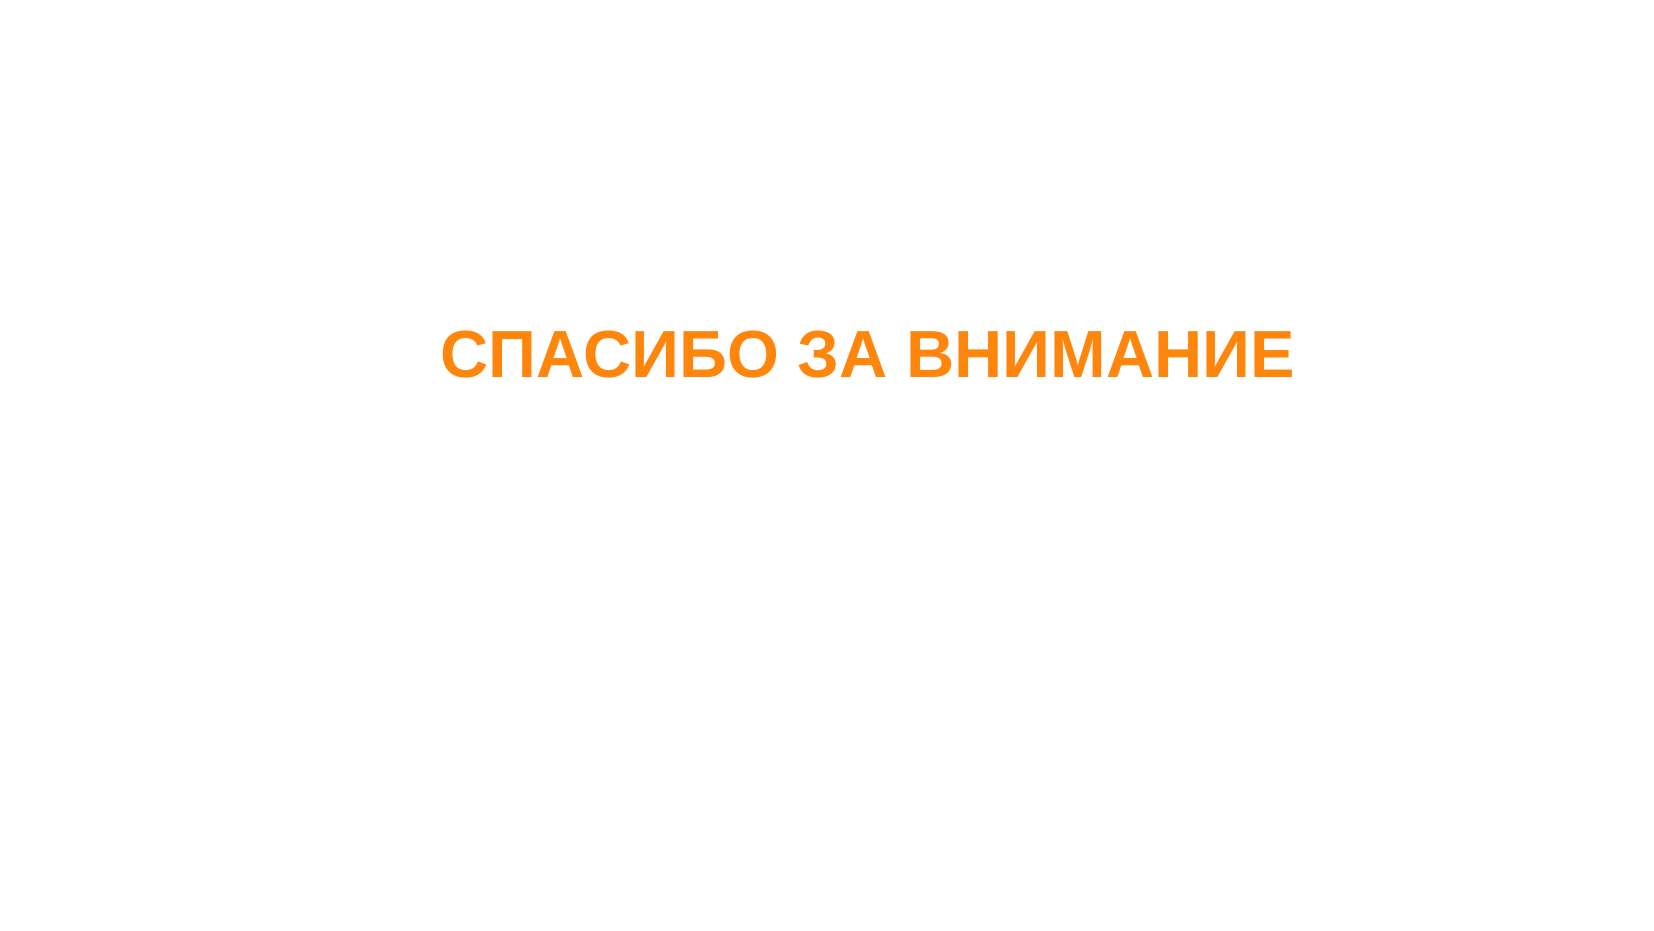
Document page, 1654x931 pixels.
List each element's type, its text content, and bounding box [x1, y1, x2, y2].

list СПАСИБО ЗА ВНИМАНИЕ [88, 316, 1577, 857]
